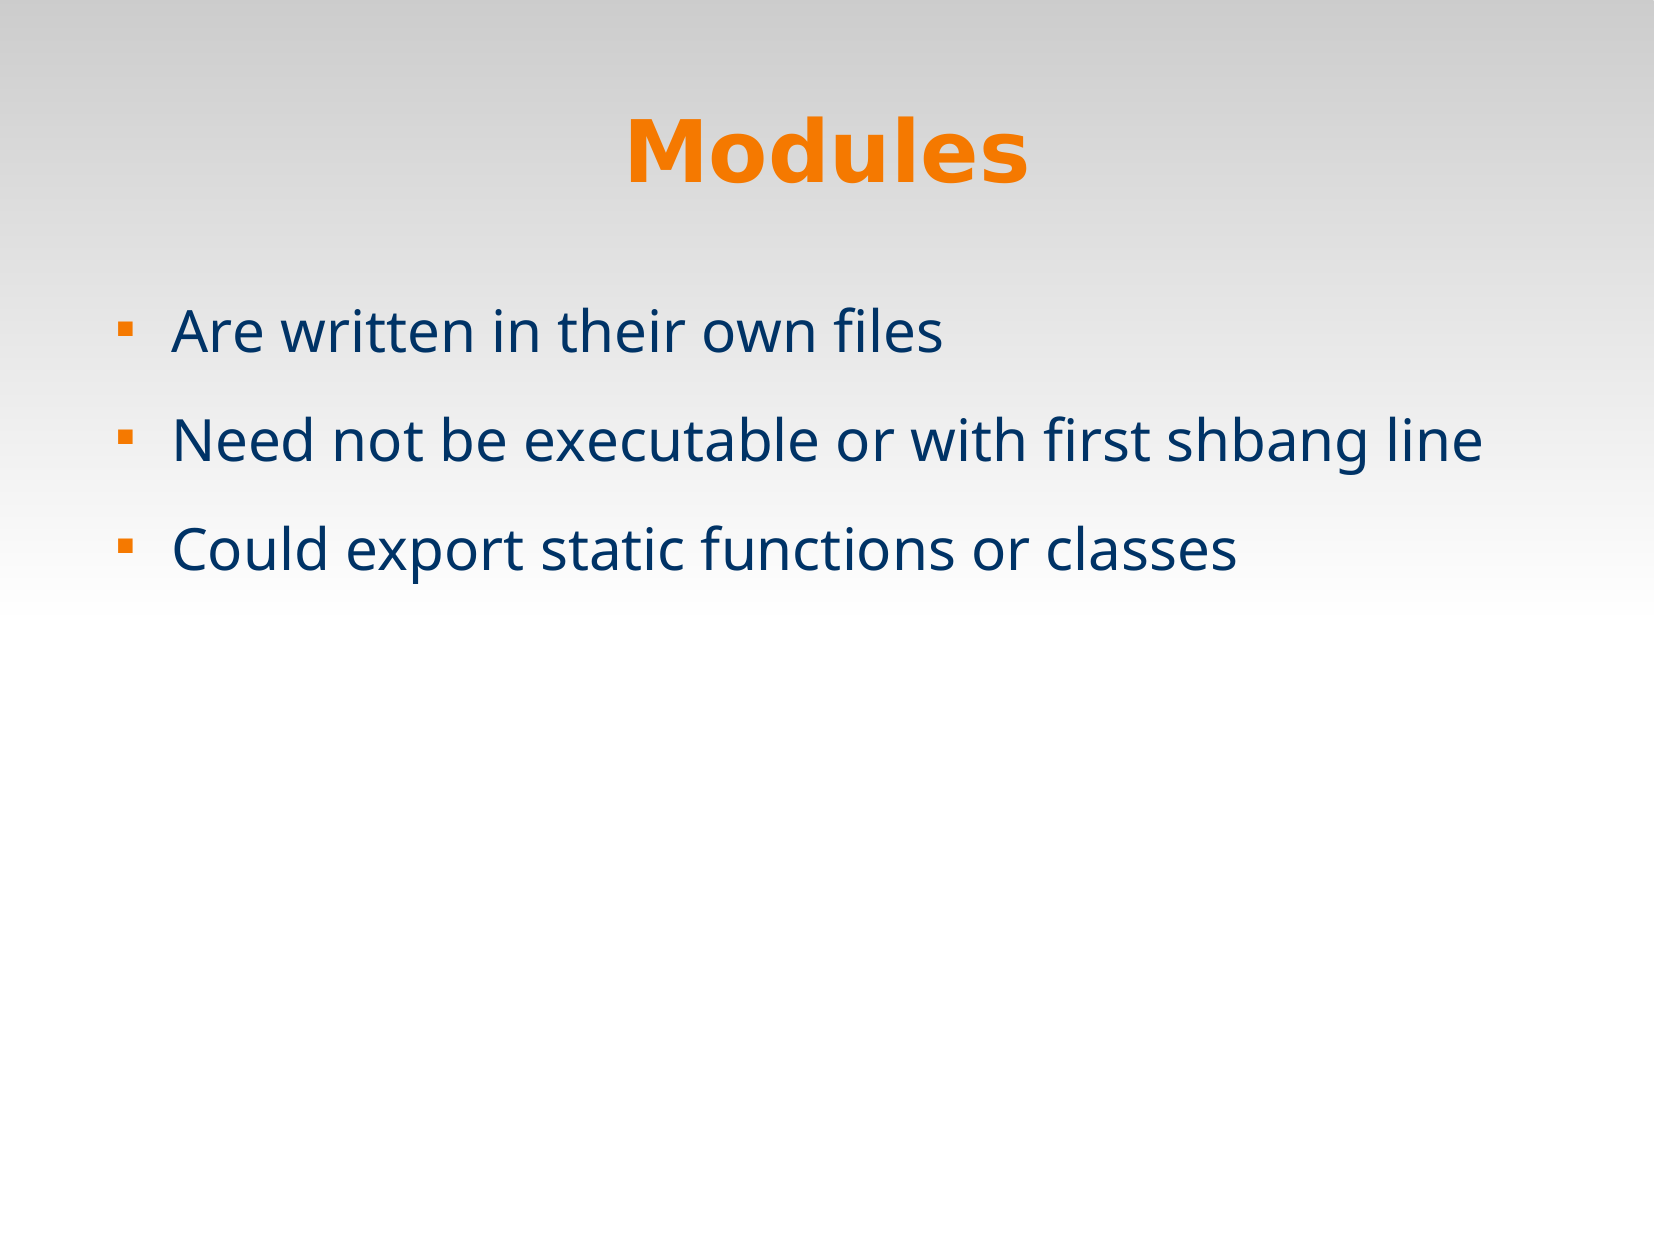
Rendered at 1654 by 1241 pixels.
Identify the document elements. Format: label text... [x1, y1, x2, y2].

list Are written in their own files Need not be executable or with first shbang line Could export static functions or classes [82, 290, 1571, 1109]
title Modules [82, 49, 1571, 257]
